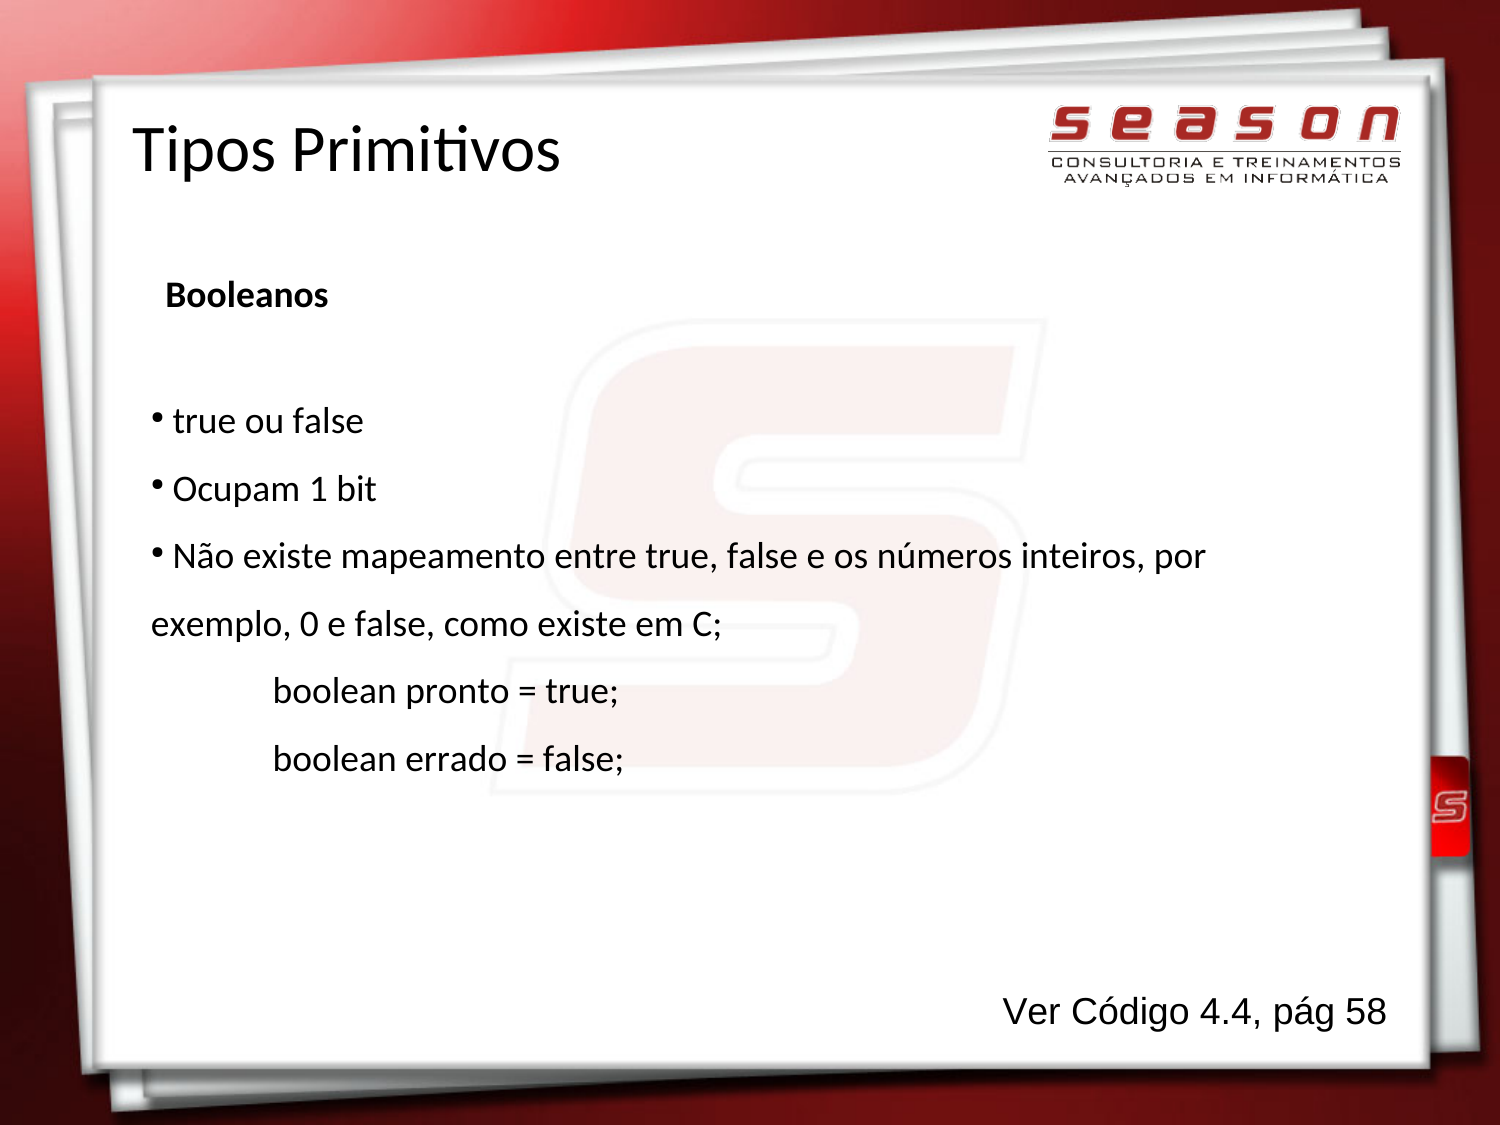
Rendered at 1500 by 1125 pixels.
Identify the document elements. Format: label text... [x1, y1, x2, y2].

picture [0, 0, 1500, 1125]
text_box Booleanos [165, 246, 1359, 338]
title Tipos Primitivos [118, 33, 1394, 257]
text_box Ver Código 4.4, pág 58 [987, 979, 1403, 1040]
text_box true ou false Ocupam 1 bit Não existe mapeamento entre true, false e os números inteiros, por exemplo, 0 e false, como existe em C; boolean pronto = true; boolean errado = false; [136, 366, 1353, 787]
